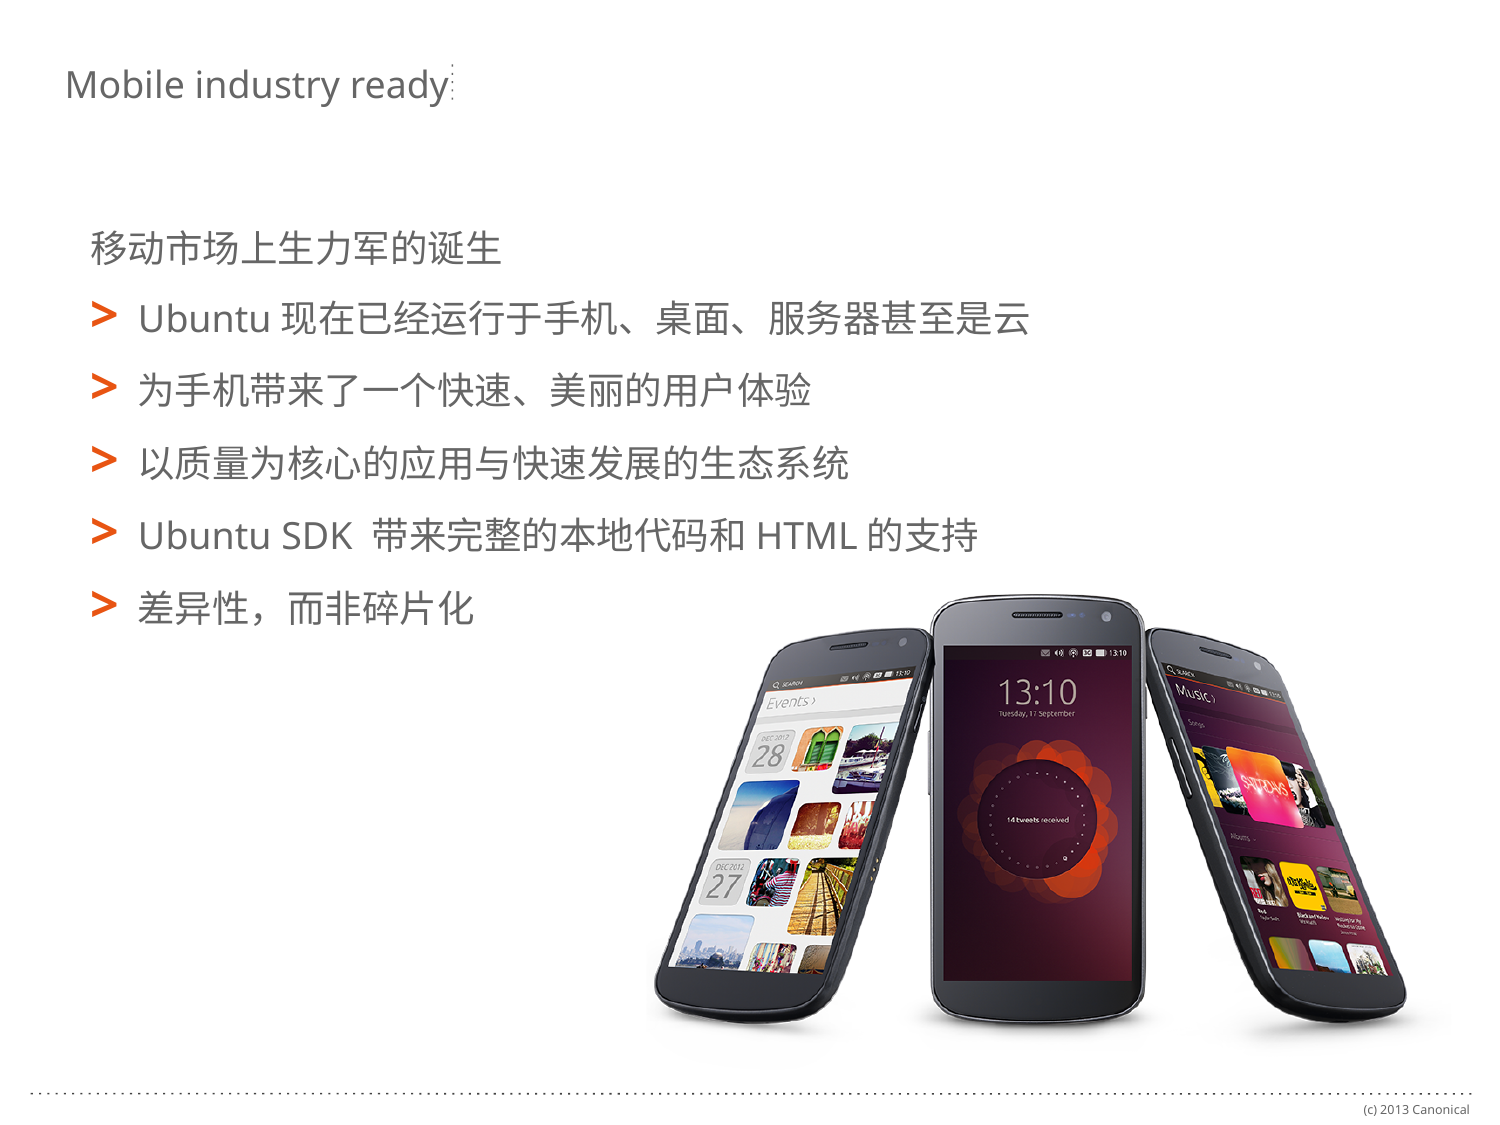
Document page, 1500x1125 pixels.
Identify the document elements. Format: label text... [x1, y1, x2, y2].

list 移动市场上生力军的诞生 > Ubuntu现在已经运行于手机、桌面、服务器甚至是云 > 为手机带来了一个快速、美丽的用户体验 > 以质量为核心的应用与快速发展的生态系统 > Ubuntu SDK 带来完整的本地代码和HTML的支持 > 差异性，而非碎片化 [75, 209, 1425, 1078]
text_box (c) 2013 Canonical [19, 1099, 1485, 1119]
title Mobile industry ready [49, 53, 503, 114]
text_box [600, 546, 1472, 1070]
